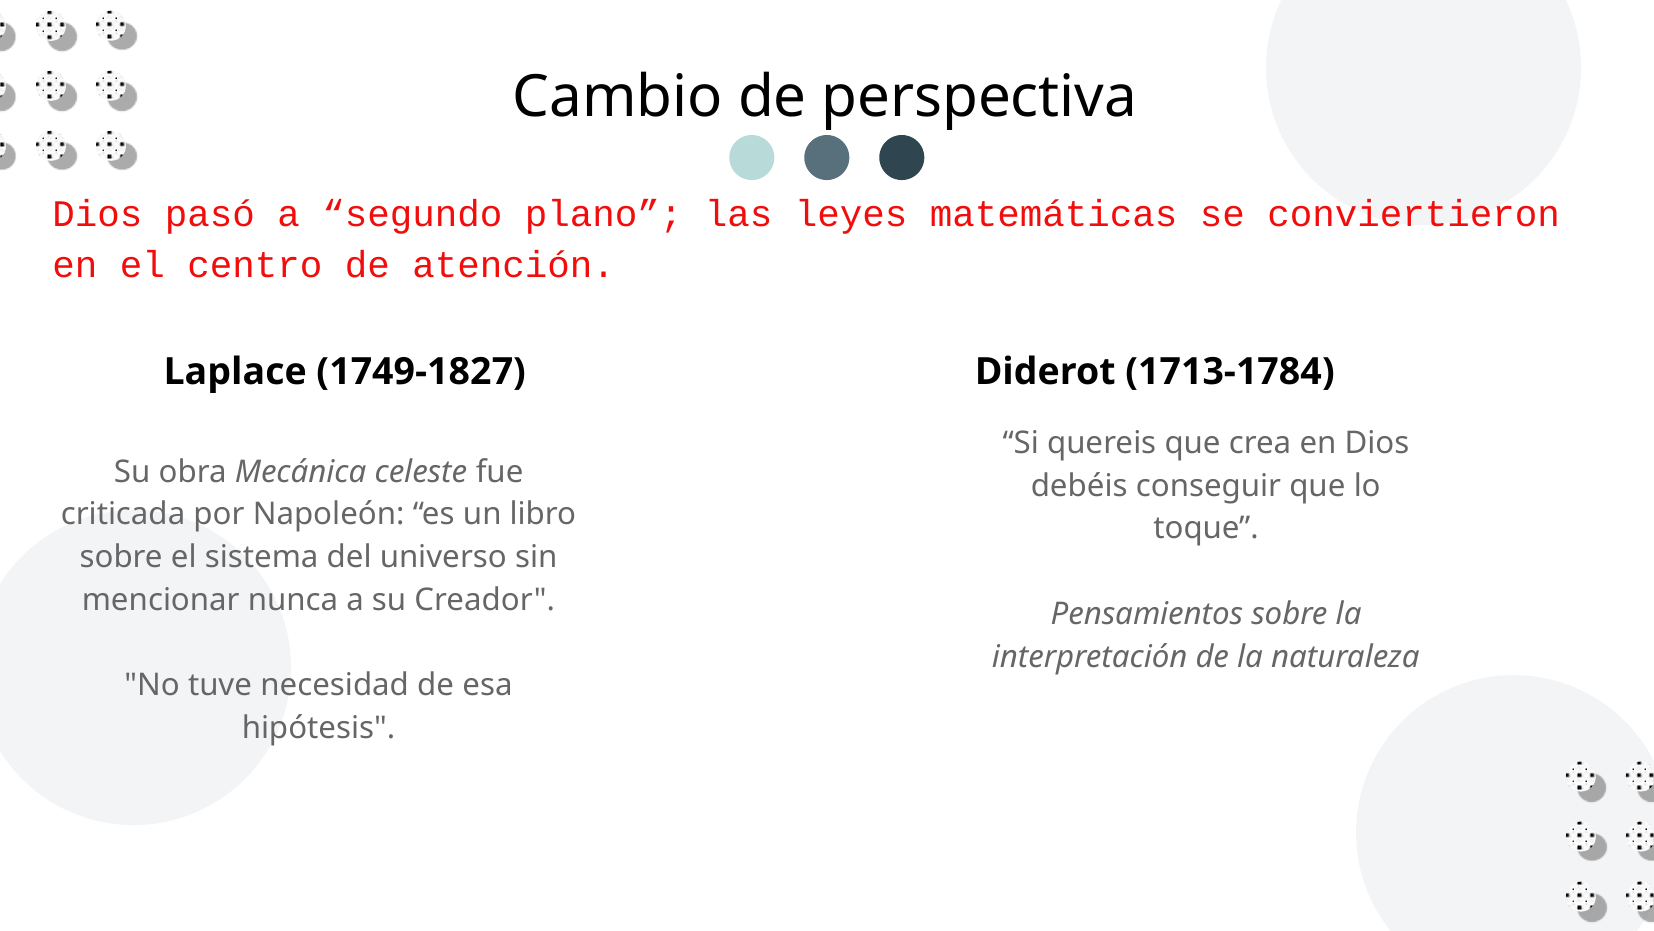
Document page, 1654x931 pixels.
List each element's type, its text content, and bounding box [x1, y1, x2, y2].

text_box [729, 135, 775, 181]
picture [95, 130, 127, 161]
picture [0, 133, 7, 158]
picture [1625, 821, 1654, 852]
picture [1625, 761, 1654, 792]
picture [1565, 881, 1596, 912]
text_box Dios pasó a “segundo plano”; las leyes matemáticas se conviertieron en el centro de atención. [37, 187, 1576, 297]
text_box [804, 135, 850, 181]
text_box Cambio de perspectiva [420, 46, 1231, 132]
text_box Diderot (1713-1784) [900, 337, 1411, 404]
picture [1565, 821, 1596, 852]
picture [95, 70, 126, 101]
picture [95, 10, 126, 41]
picture [0, 73, 6, 98]
text_box “Si quereis que crea en Dios debéis conseguir que lo toque”. Pensamientos sobre la interpretación de la naturaleza [975, 412, 1438, 830]
text_box Su obra Mecánica celeste fue criticada por Napoleón: “es un libro sobre el sistema del universo sin mencionar nunca a su Creador". "No tuve necesidad de esa hipótesis". [37, 441, 601, 788]
picture [35, 70, 66, 101]
picture [0, 13, 6, 38]
picture [35, 130, 67, 161]
picture [1625, 881, 1654, 912]
picture [1565, 761, 1596, 792]
text_box Laplace (1749-1827) [90, 337, 601, 413]
text_box [879, 135, 925, 181]
picture [35, 10, 66, 41]
